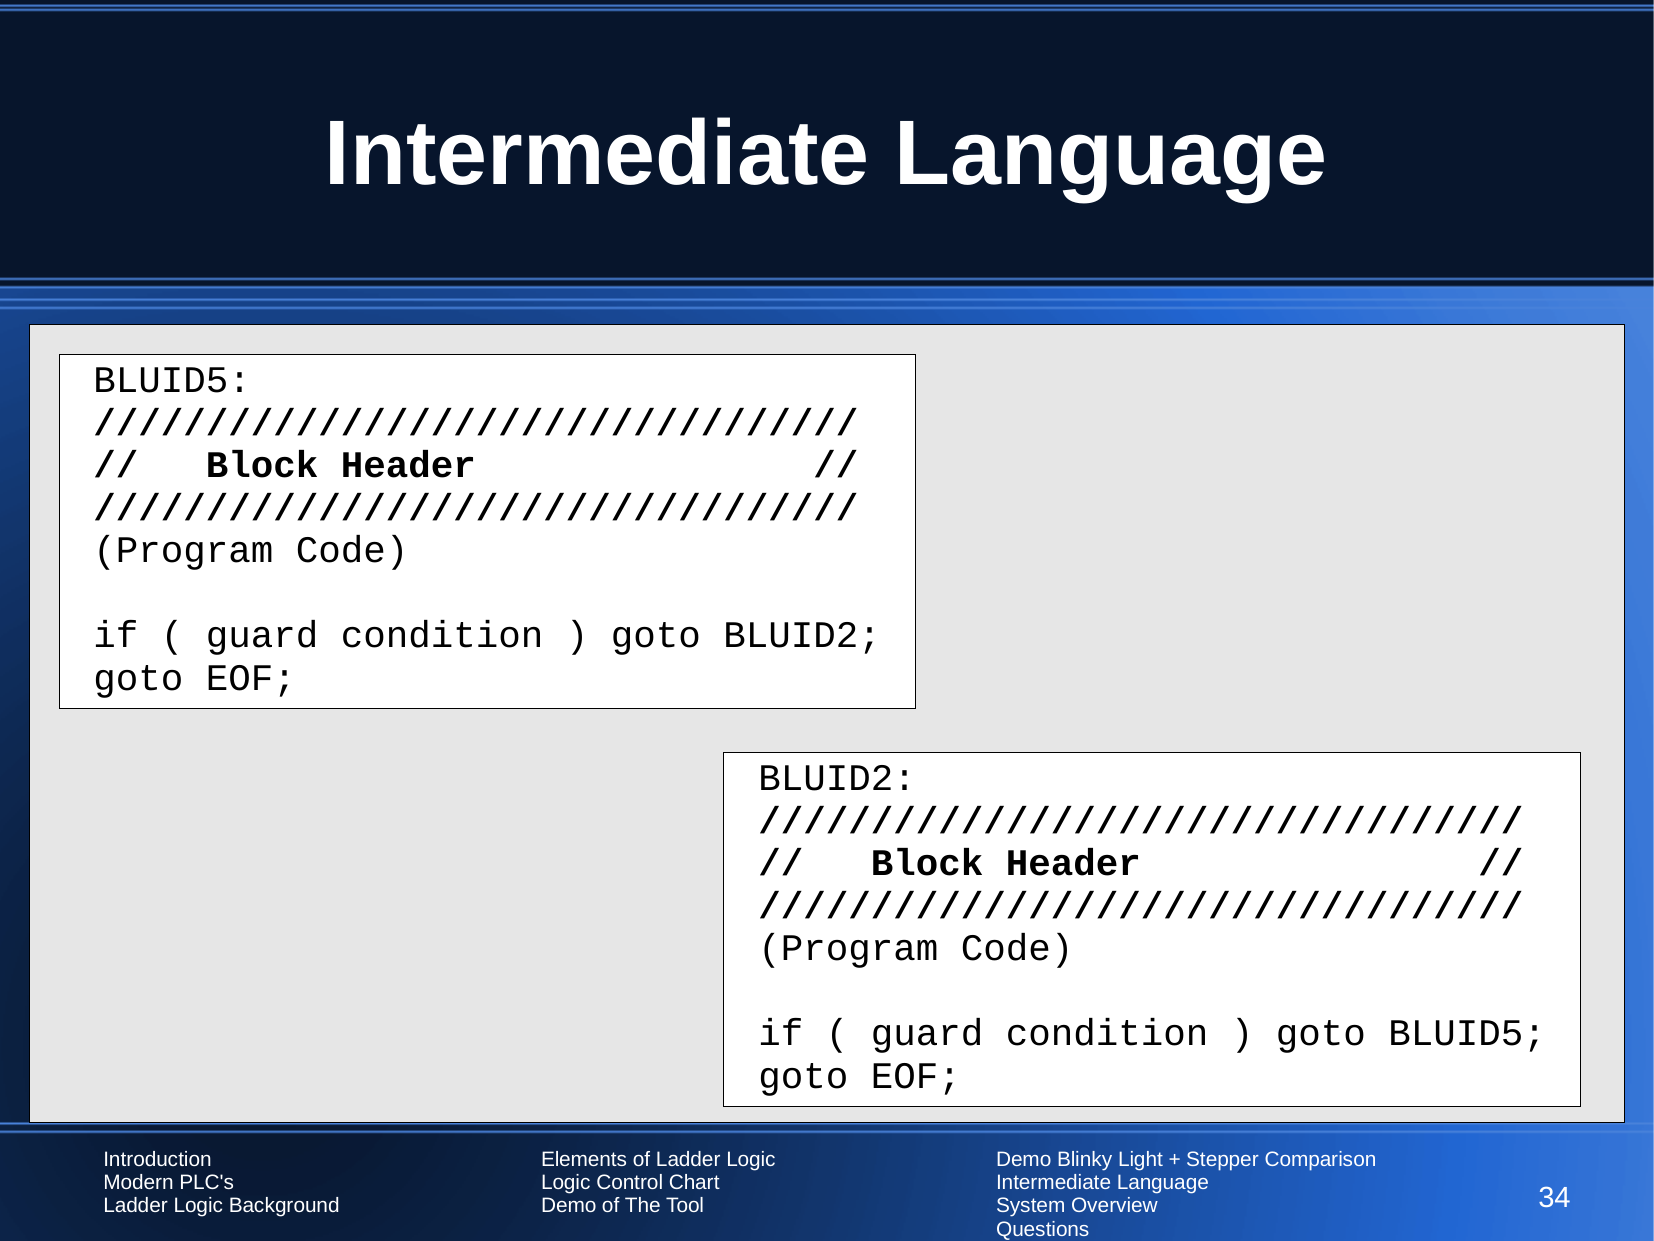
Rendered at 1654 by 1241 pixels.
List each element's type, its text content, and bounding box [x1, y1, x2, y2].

picture [0, 0, 1654, 1241]
text_box BLUID2: ////////////////////////////////// // Block Header // ////////////////////////////////// (Program Code) if ( guard condition ) goto BLUID5; goto EOF; [723, 752, 1581, 1107]
text_box [29, 324, 1625, 1123]
title Intermediate Language [82, 49, 1571, 257]
text_box BLUID5: ////////////////////////////////// // Block Header // ////////////////////////////////// (Program Code) if ( guard condition ) goto BLUID2; goto EOF; [59, 354, 916, 709]
